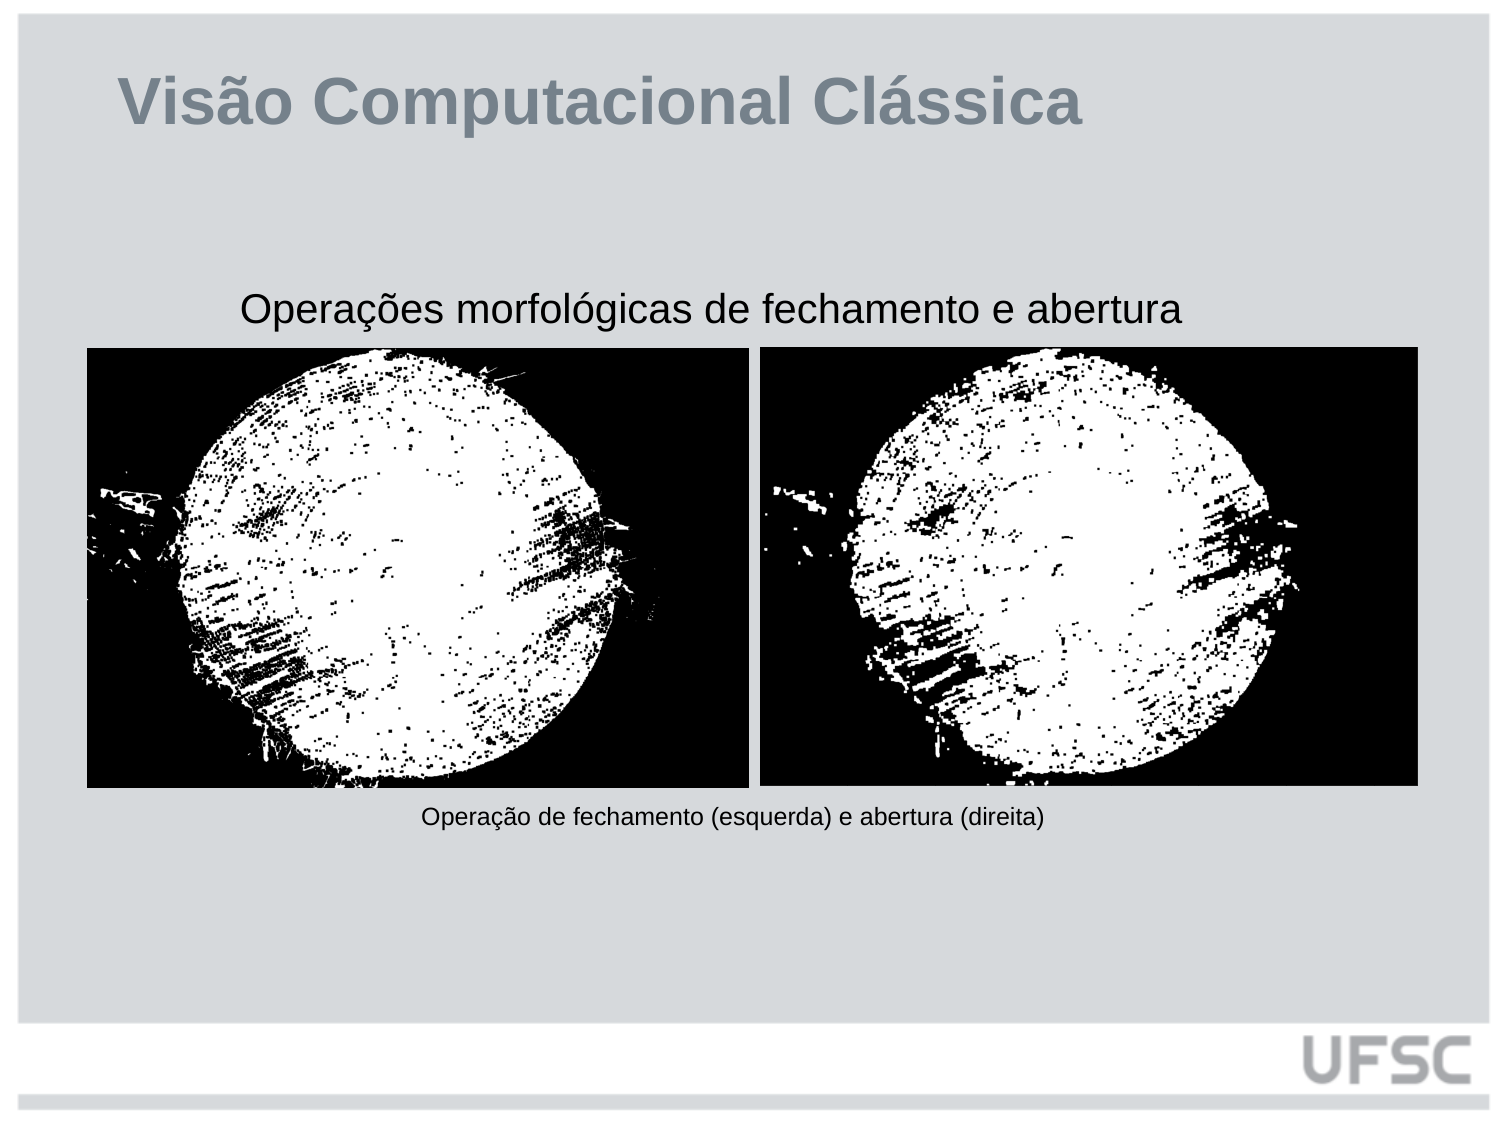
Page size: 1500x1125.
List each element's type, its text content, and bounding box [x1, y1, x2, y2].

text_box Operações morfológicas de fechamento e abertura [224, 266, 1500, 521]
text_box Operação de fechamento (esquerda) e abertura (direita) [406, 792, 1500, 835]
text_box Visão Computacional Clássica [103, 59, 1397, 278]
picture [0, 0, 1500, 1125]
